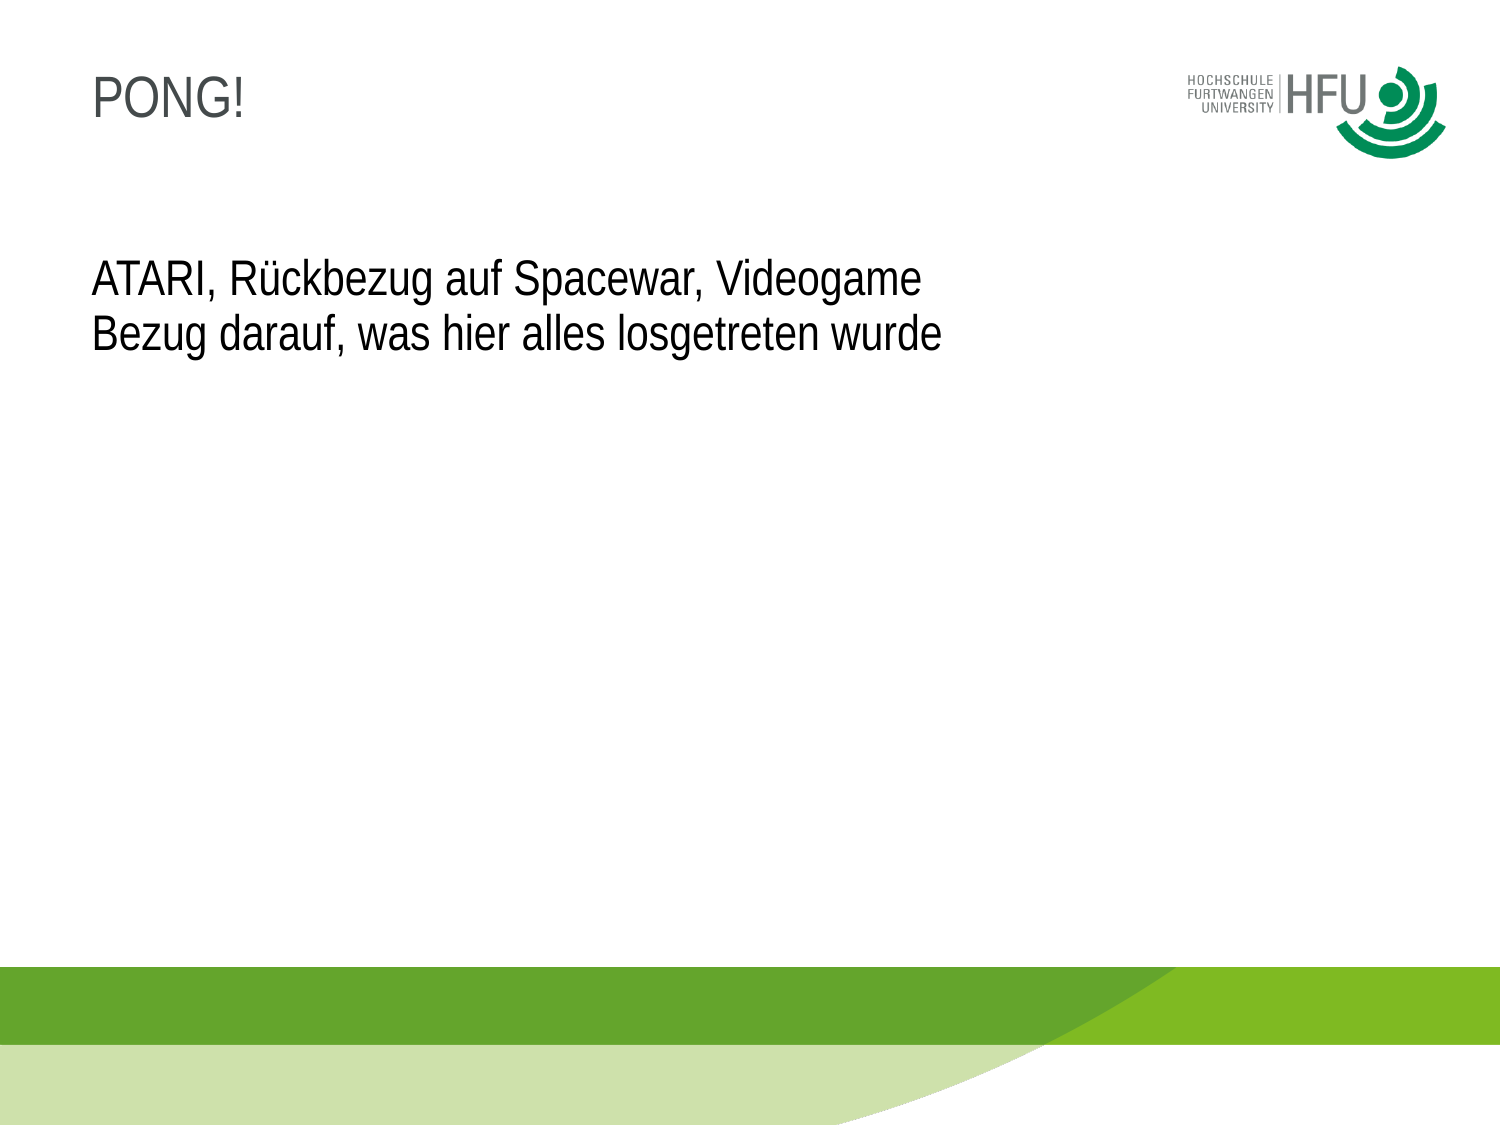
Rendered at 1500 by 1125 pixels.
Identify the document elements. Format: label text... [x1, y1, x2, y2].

title PONG! [77, 64, 1353, 153]
list ATARI, Rückbezug auf Spacewar, Videogame Bezug darauf, was hier alles losgetreten wurde [76, 249, 1447, 327]
picture [0, 967, 1500, 1125]
picture [1166, 53, 1454, 164]
